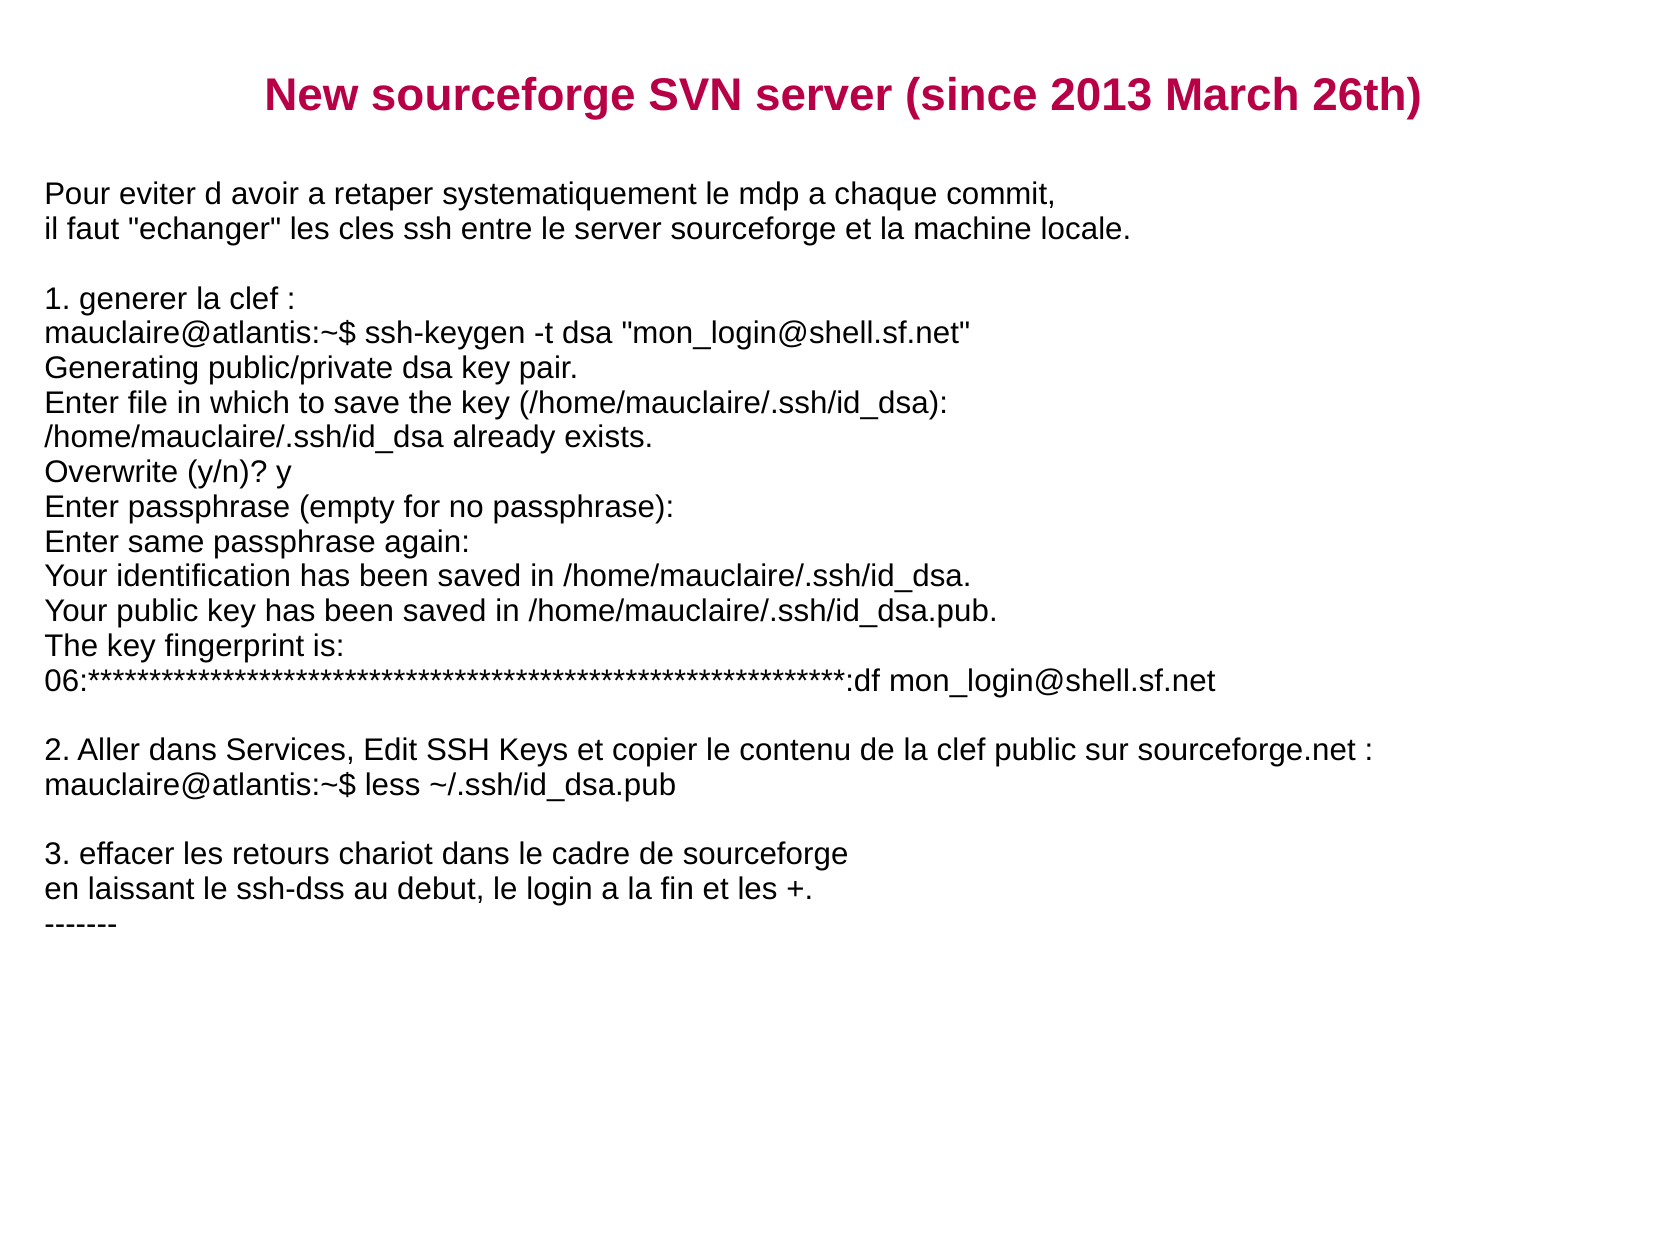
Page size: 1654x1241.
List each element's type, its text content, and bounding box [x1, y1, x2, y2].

text_box New sourceforge SVN server (since 2013 March 26th) [249, 61, 1439, 129]
text_box Pour eviter d avoir a retaper systematiquement le mdp a chaque commit, il faut "echanger" les cles ssh entre le server sourceforge et la machine locale. 1. generer la clef : mauclaire@atlantis:~$ ssh-keygen -t dsa "mon_login@shell.sf.net" Generating public/private dsa key pair. Enter file in which to save the key (/home/mauclaire/.ssh/id_dsa): /home/mauclaire/.ssh/id_dsa already exists. Overwrite (y/n)? y Enter passphrase (empty for no passphrase): Enter same passphrase again: Your identification has been saved in /home/mauclaire/.ssh/id_dsa. Your public key has been saved in /home/mauclaire/.ssh/id_dsa.pub. The key fingerprint is: 06:**************************************************************:df mon_login@shell.sf.net 2. Aller dans Services, Edit SSH Keys et copier le contenu de la clef public sur sourceforge.net : mauclaire@atlantis:~$ less ~/.ssh/id_dsa.pub 3. effacer les retours chariot dans le cadre de sourceforge en laissant le ssh-dss au debut, le login a la fin et les +. ------- [29, 169, 1390, 1018]
